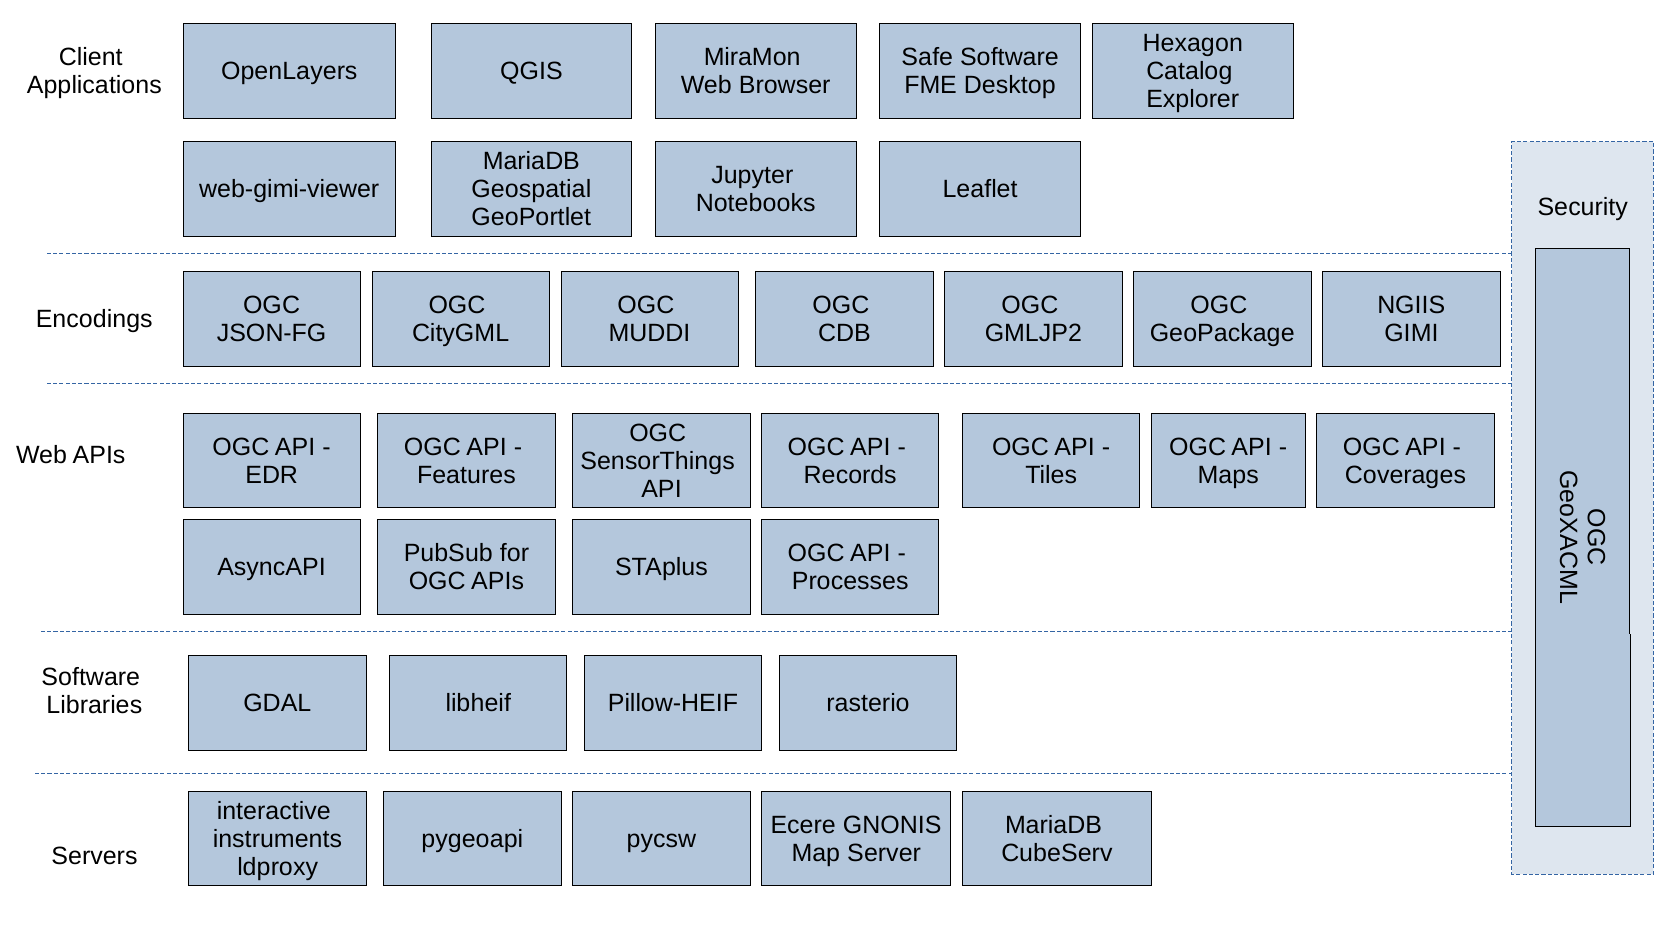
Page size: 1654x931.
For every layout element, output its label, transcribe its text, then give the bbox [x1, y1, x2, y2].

text_box Ecere GNONIS Map Server [761, 791, 951, 886]
text_box OGC MUDDI [561, 271, 739, 367]
text_box pycsw [572, 791, 751, 886]
text_box NGIIS GIMI [1322, 271, 1501, 367]
text_box OGC API - Tiles [962, 413, 1140, 508]
text_box Encodings [17, 277, 172, 361]
text_box MiraMon Web Browser [655, 23, 857, 119]
text_box OGC CDB [755, 271, 934, 367]
text_box Safe Software FME Desktop [879, 23, 1081, 119]
text_box Jupyter Notebooks [655, 141, 857, 237]
text_box [1511, 141, 1654, 165]
text_box QGIS [431, 23, 632, 119]
text_box STAplus [572, 519, 751, 615]
text_box OGC API - Coverages [1316, 413, 1495, 508]
text_box OGC GMLJP2 [944, 271, 1123, 367]
text_box OpenLayers [183, 23, 396, 119]
text_box OGC API - Records [761, 413, 939, 508]
text_box MariaDB CubeServ [962, 791, 1152, 886]
text_box OGC CityGML [372, 271, 550, 367]
text_box Security [1505, 165, 1654, 249]
text_box OGC API - EDR [183, 413, 361, 508]
text_box OGC GeoXACML [1535, 249, 1631, 827]
text_box pygeoapi [383, 791, 562, 886]
text_box AsyncAPI [183, 519, 361, 615]
text_box Leaflet [879, 141, 1081, 237]
text_box [1511, 249, 1654, 875]
text_box MariaDB Geospatial GeoPortlet [431, 141, 632, 237]
text_box interactive instruments ldproxy [188, 791, 367, 886]
text_box OGC API - Maps [1151, 413, 1306, 508]
text_box libheif [389, 655, 567, 751]
text_box Pillow-HEIF [584, 655, 762, 751]
text_box OGC API - Processes [761, 519, 939, 615]
text_box web-gimi-viewer [183, 141, 396, 237]
text_box OGC SensorThings API [572, 413, 751, 508]
text_box Software Libraries [17, 649, 172, 733]
text_box OGC API - Features [377, 413, 556, 508]
text_box Web APIs [0, 413, 148, 497]
text_box Client Applications [17, 29, 172, 113]
text_box Hexagon Catalog Explorer [1092, 23, 1294, 119]
text_box OGC GeoPackage [1133, 271, 1312, 367]
text_box rasterio [779, 655, 957, 751]
text_box OGC JSON-FG [183, 271, 361, 367]
text_box GDAL [188, 655, 367, 751]
text_box Servers [17, 814, 172, 898]
text_box PubSub for OGC APIs [377, 519, 556, 615]
